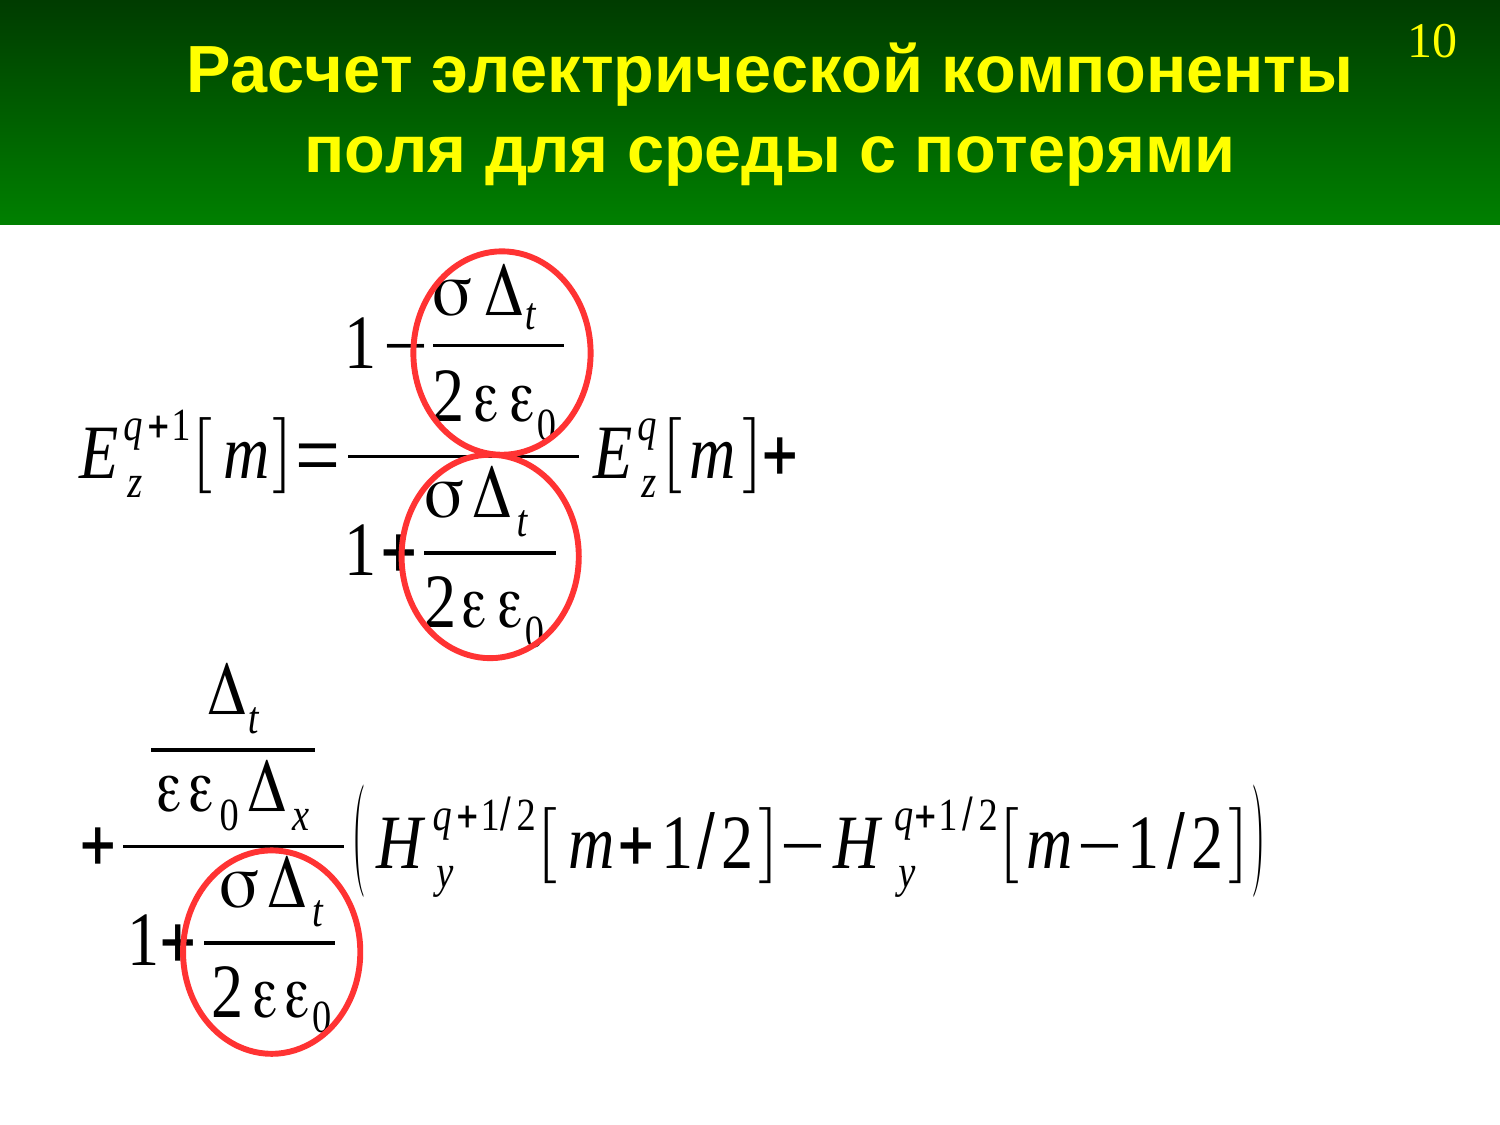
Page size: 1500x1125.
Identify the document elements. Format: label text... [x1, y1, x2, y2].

chart [187, 854, 357, 1045]
chart [417, 257, 587, 451]
chart [405, 458, 575, 655]
chart [59, 257, 1279, 1045]
title Расчет электрической компоненты поля для среды с потерями [100, 7, 1441, 204]
